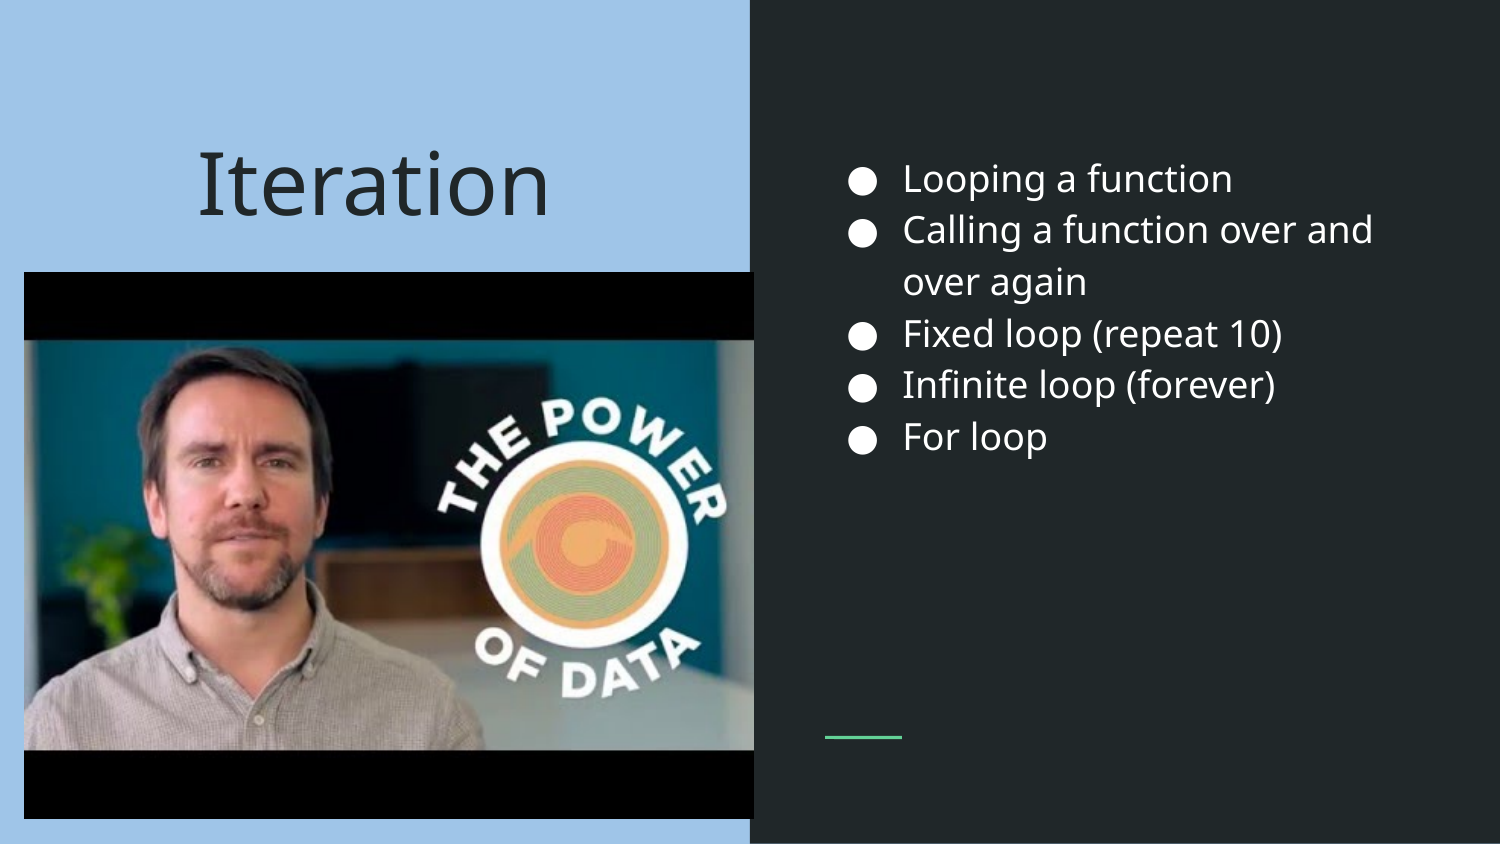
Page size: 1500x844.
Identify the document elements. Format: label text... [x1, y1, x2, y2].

title Iteration [43, 0, 708, 248]
picture [24, 272, 754, 819]
list Looping a function Calling a function over and over again Fixed loop (repeat 10) Infinite loop (forever) For loop [812, 0, 1442, 607]
